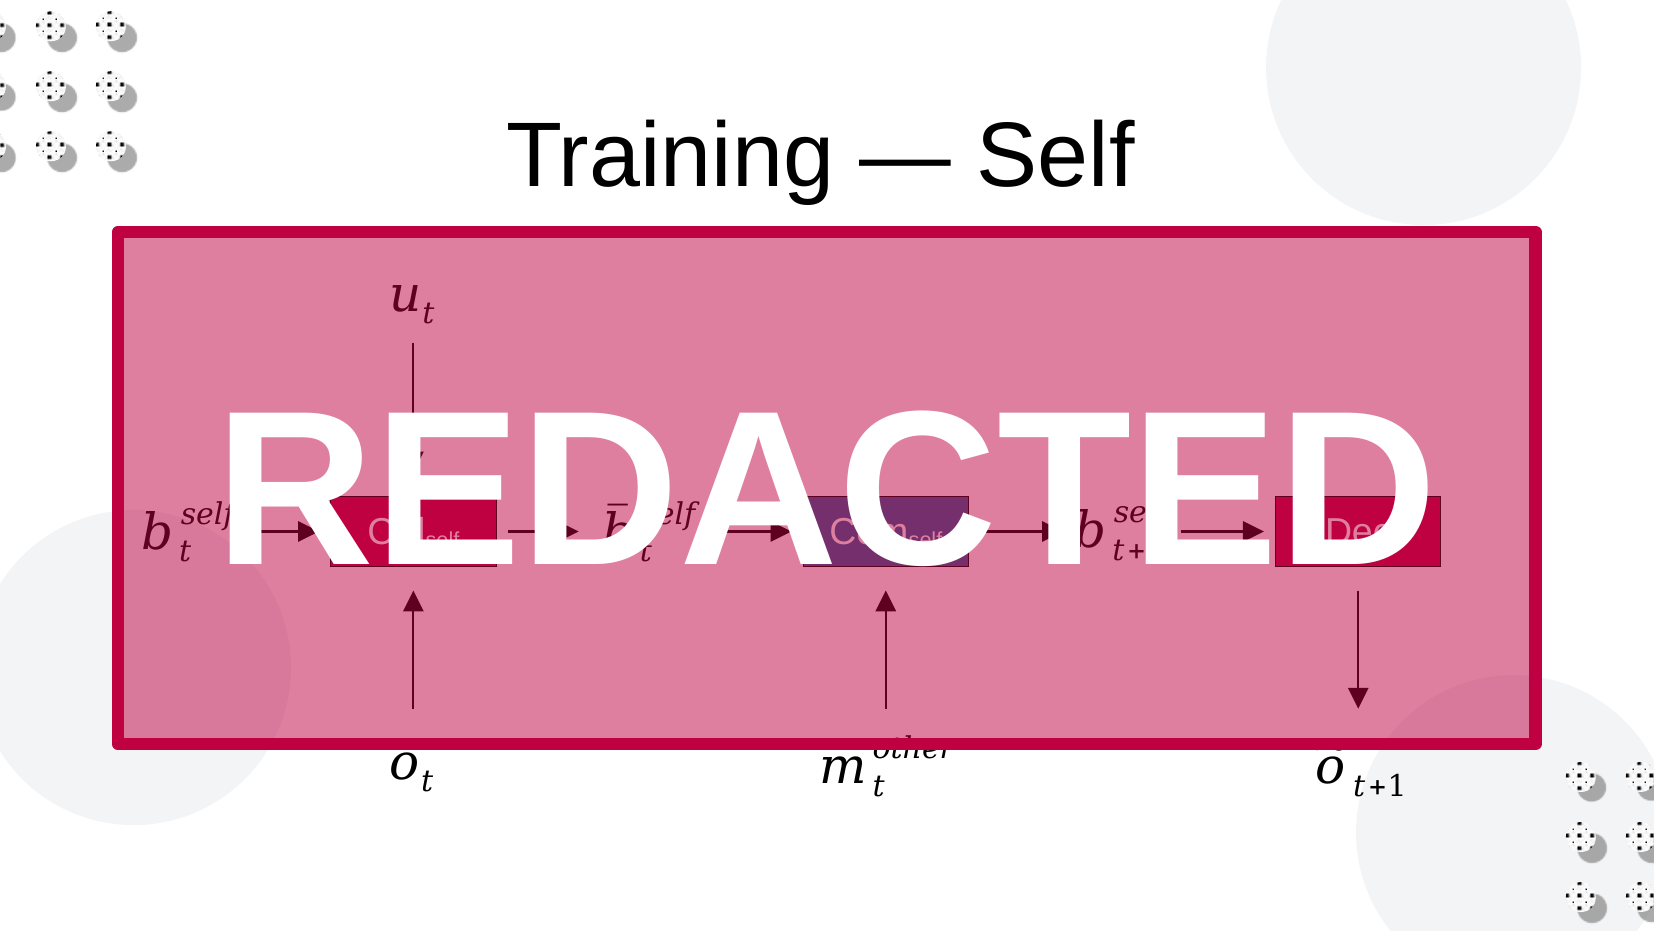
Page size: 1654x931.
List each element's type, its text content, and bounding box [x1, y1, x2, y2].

text_box REDACTED [118, 231, 1536, 745]
picture [1625, 761, 1654, 792]
picture [0, 14, 6, 39]
picture [95, 11, 126, 42]
picture [99, 71, 122, 76]
title Training — Self [76, 76, 1565, 233]
picture [35, 131, 67, 162]
chart [389, 745, 435, 799]
picture [1625, 881, 1654, 912]
picture [1565, 821, 1596, 853]
picture [35, 11, 66, 42]
picture [35, 71, 66, 102]
picture [1565, 882, 1596, 913]
picture [1625, 821, 1654, 853]
chart [1311, 745, 1407, 804]
chart [819, 745, 957, 804]
picture [0, 74, 6, 99]
picture [0, 134, 7, 159]
picture [1565, 761, 1596, 793]
